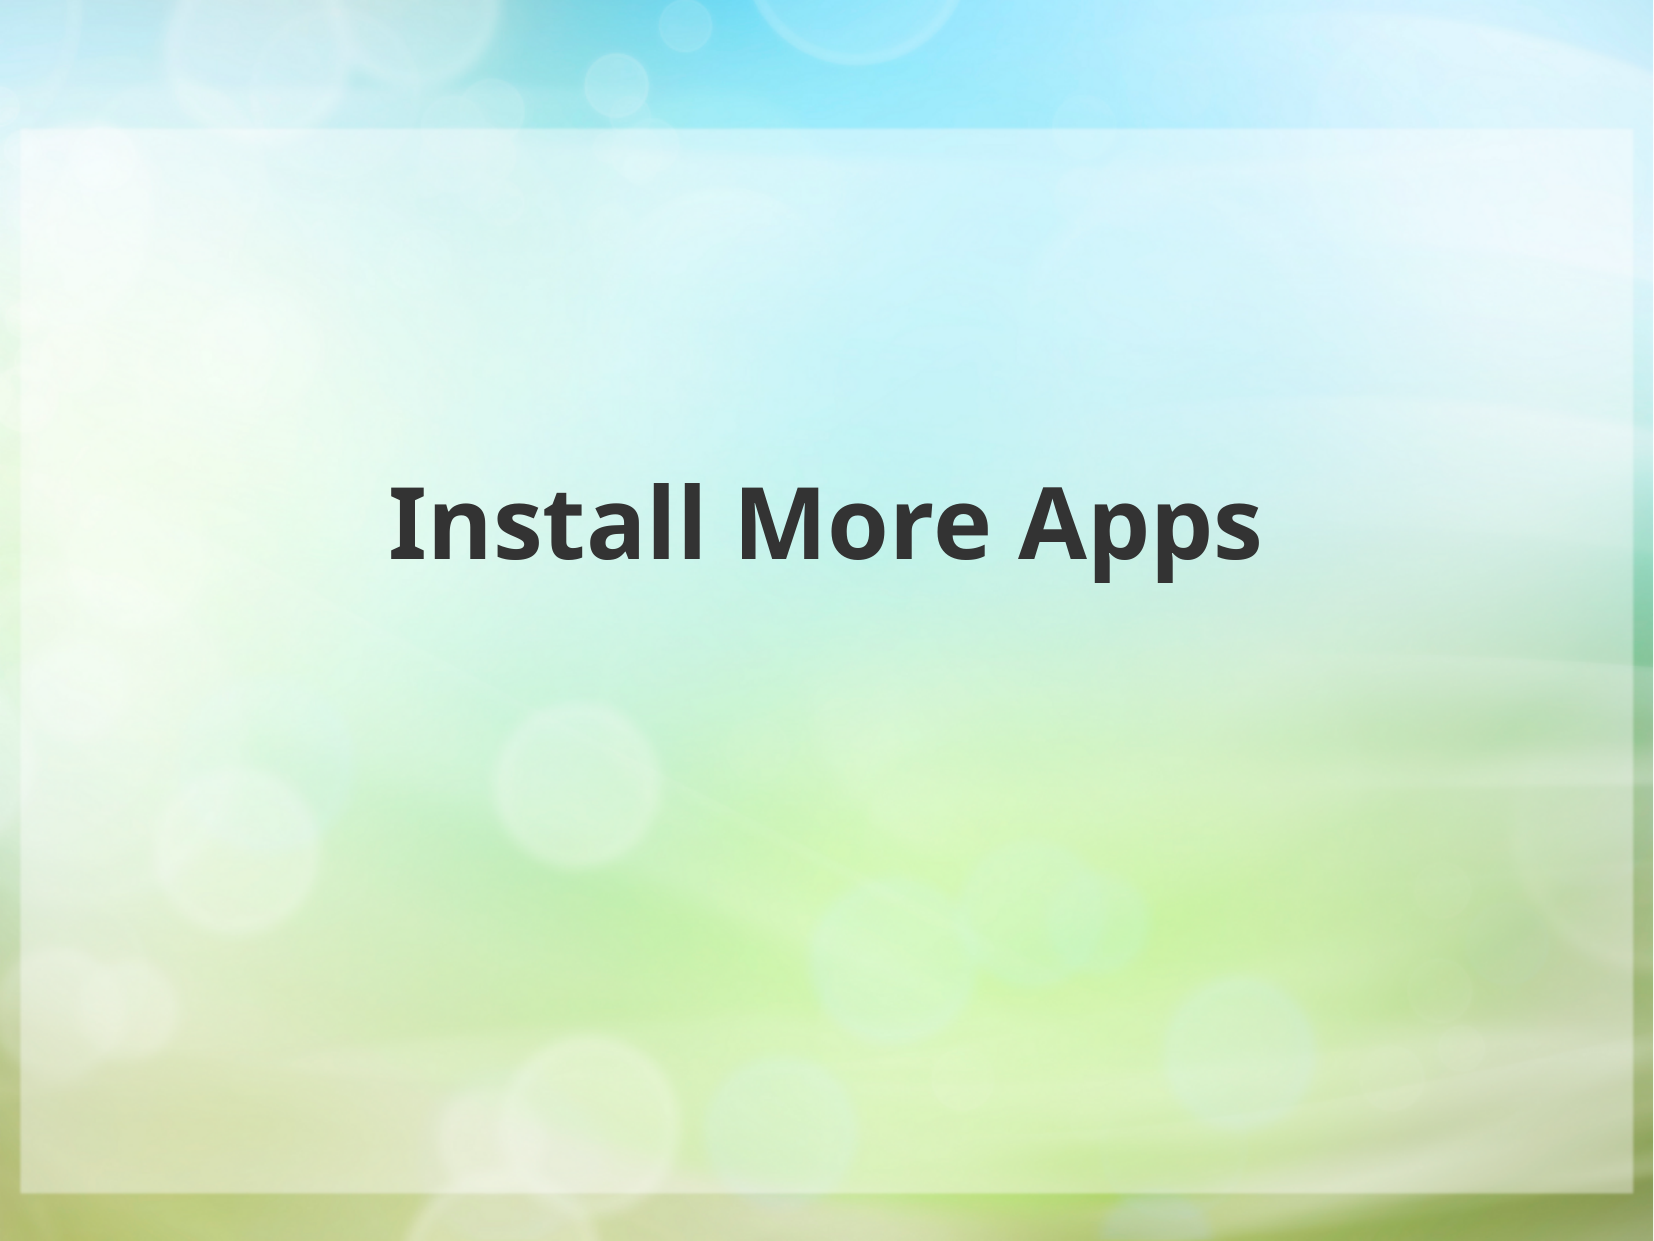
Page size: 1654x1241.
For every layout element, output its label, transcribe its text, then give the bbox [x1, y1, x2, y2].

picture [0, 0, 1654, 1241]
subtitle Install More Apps [82, 0, 1571, 1042]
